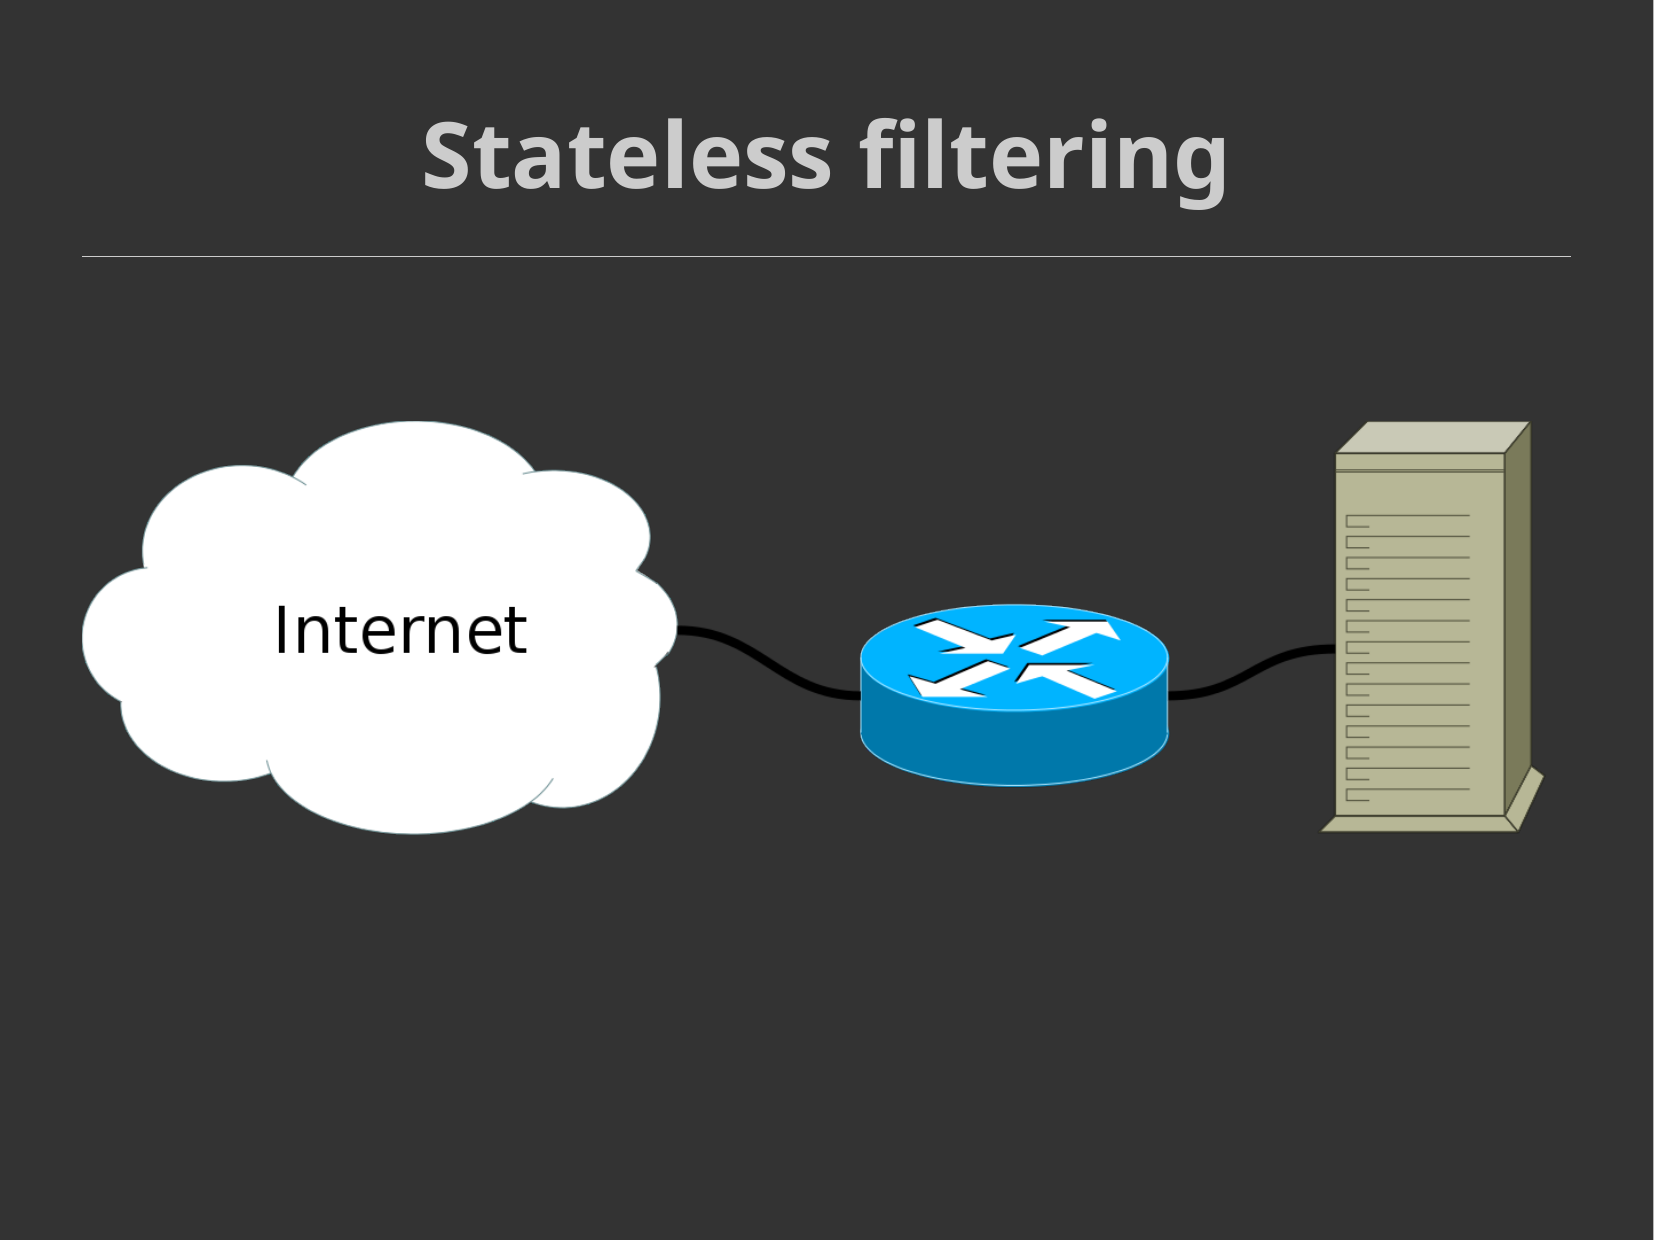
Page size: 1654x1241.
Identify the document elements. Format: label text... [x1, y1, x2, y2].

title Stateless filtering [82, 49, 1571, 257]
picture [82, 421, 1571, 878]
